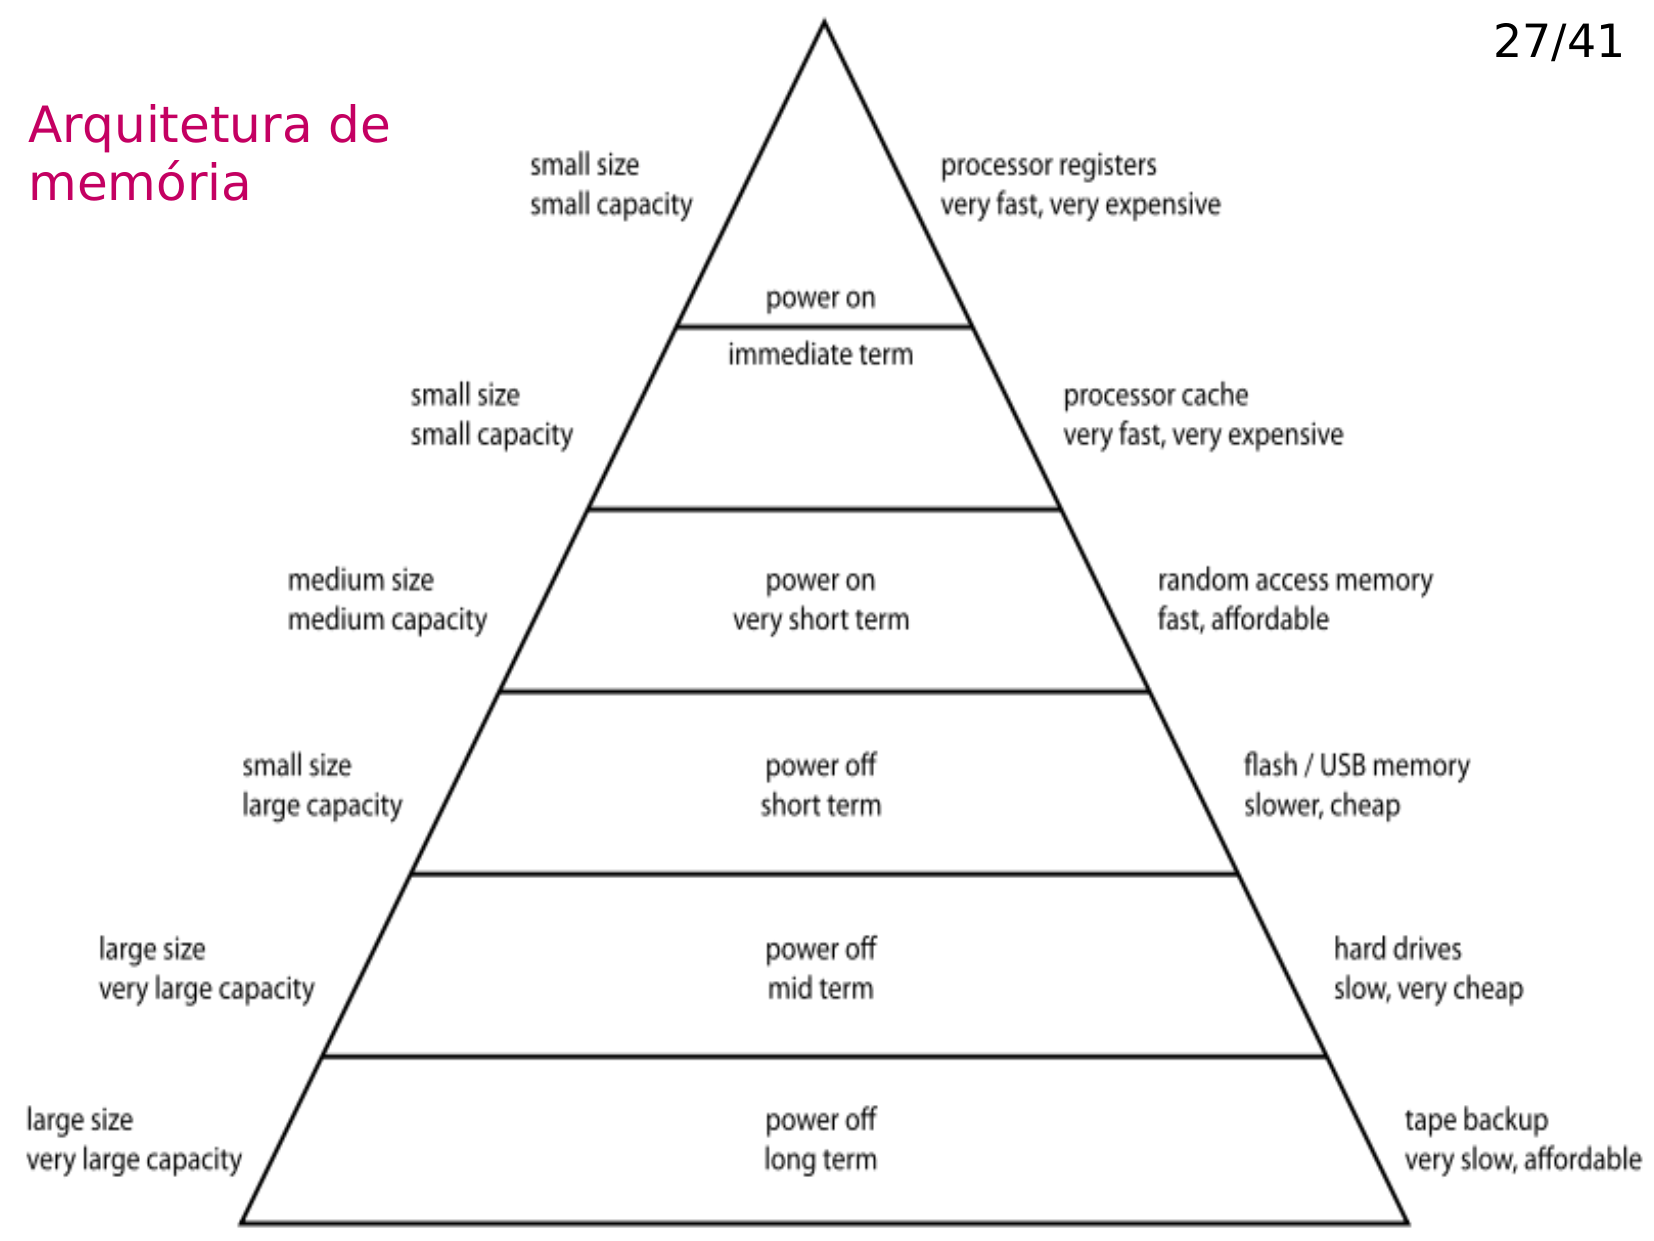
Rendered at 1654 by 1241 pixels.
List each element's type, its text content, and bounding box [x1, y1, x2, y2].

text_box Arquitetura de memória [13, 88, 473, 220]
picture [13, 0, 1649, 1241]
